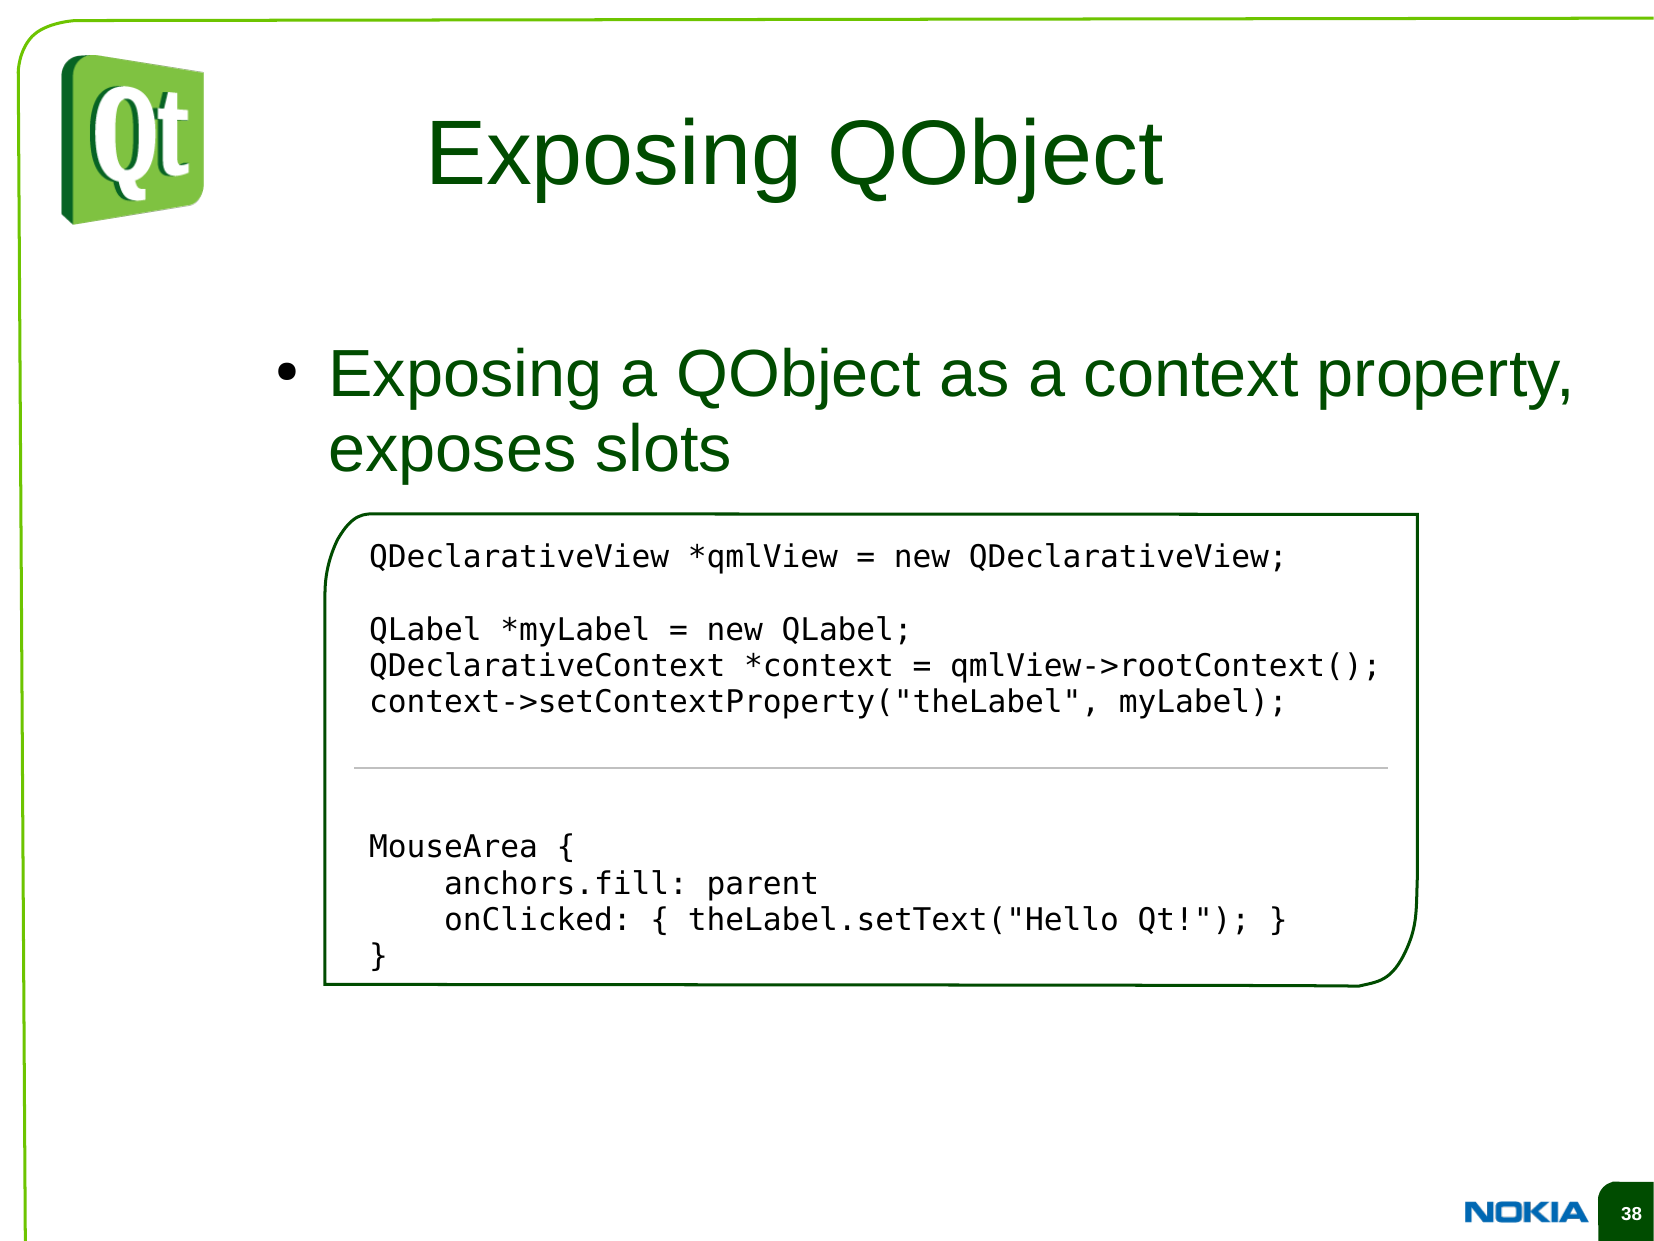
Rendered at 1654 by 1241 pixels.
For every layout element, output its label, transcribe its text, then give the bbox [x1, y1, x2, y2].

picture [1465, 1201, 1589, 1223]
title Exposing QObject [257, 56, 1333, 250]
text_box QDeclarativeView *qmlView = new QDeclarativeView; QLabel *myLabel = new QLabel; QDeclarativeContext *context = qmlView->rootContext(); context->setContextProperty("theLabel", myLabel); MouseArea { anchors.fill: parent onClicked: { theLabel.setText("Hello Qt!"); } } [354, 531, 1415, 982]
text_box QDeclarativeView *qmlView = new QDeclarativeView; QLabel *myLabel = new QLabel; QDeclarativeContext *context = qmlView->rootContext(); context->setContextProperty("theLabel", myLabel); MouseArea { anchors.fill: parent onClicked: { theLabel.setText("Hello Qt!"); } } [1383, 531, 1536, 982]
list Exposing a QObject as a context property, exposes slots [257, 336, 1577, 1141]
picture [61, 55, 204, 225]
